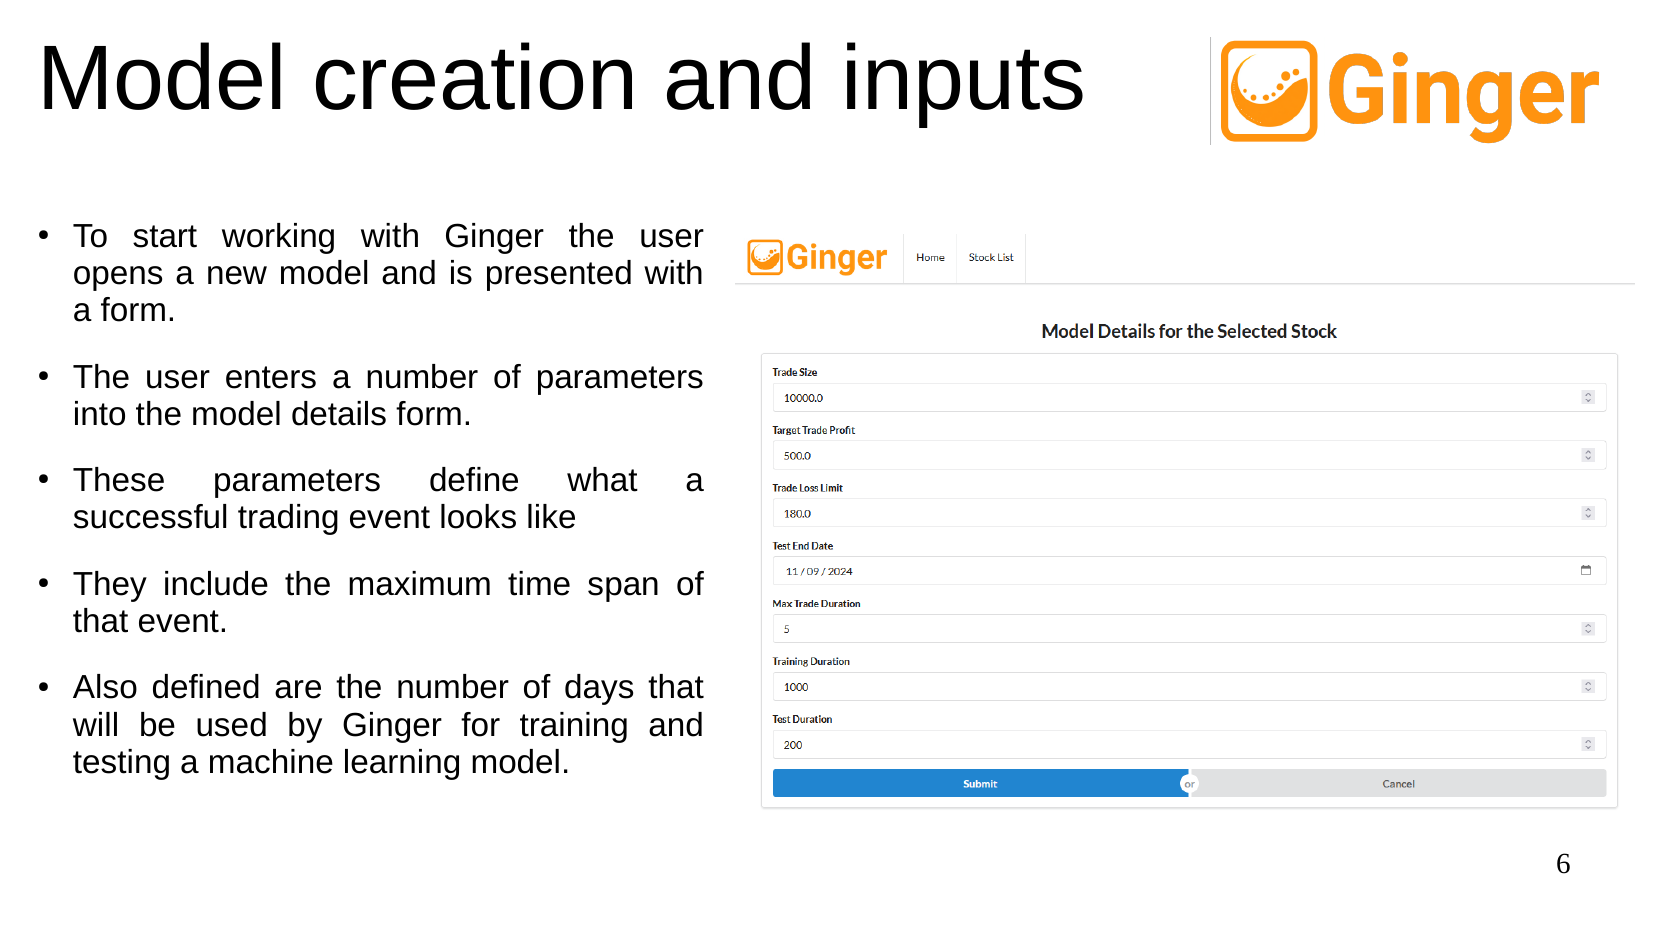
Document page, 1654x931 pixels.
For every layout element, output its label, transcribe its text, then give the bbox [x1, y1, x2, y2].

picture [1200, 37, 1613, 145]
picture [735, 234, 1635, 826]
title Model creation and inputs [0, 0, 1126, 181]
list To start working with Ginger the user opens a new model and is presented with a form. The user enters a number of parameters into the model details form. These parameters define what a successful trading event looks like They include the maximum time span of that event. Also defined are the number of days that will be used by Ginger for training and testing a machine learning model. [37, 217, 705, 863]
